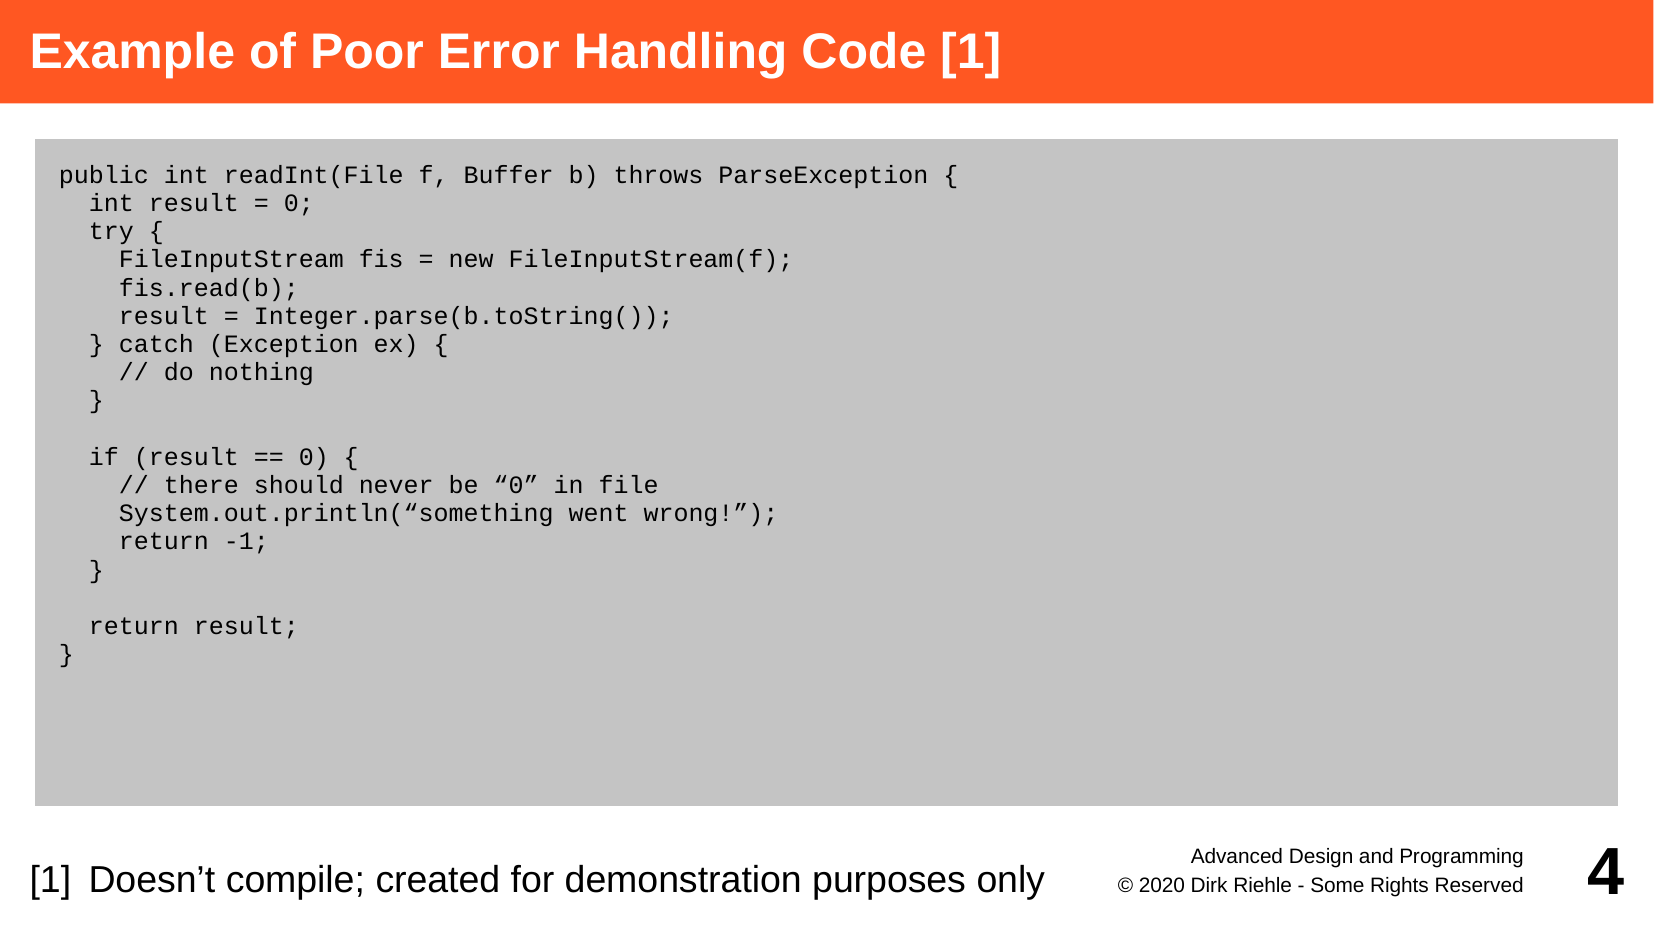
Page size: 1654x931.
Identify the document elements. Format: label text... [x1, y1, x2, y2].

text_box [1] Doesn’t compile; created for demonstration purposes only [0, 693, 1182, 931]
title Example of Poor Error Handling Code [1] [0, 0, 1654, 104]
list public int readInt(File f, Buffer b) throws ParseException { int result = 0; try { FileInputStream fis = new FileInputStream(f); fis.read(b); result = Integer.parse(b.toString()); } catch (Exception ex) { // do nothing } if (result == 0) { // there should never be “0” in file System.out.println(“something went wrong!”); return -1; } return result; } [29, 132, 1625, 813]
